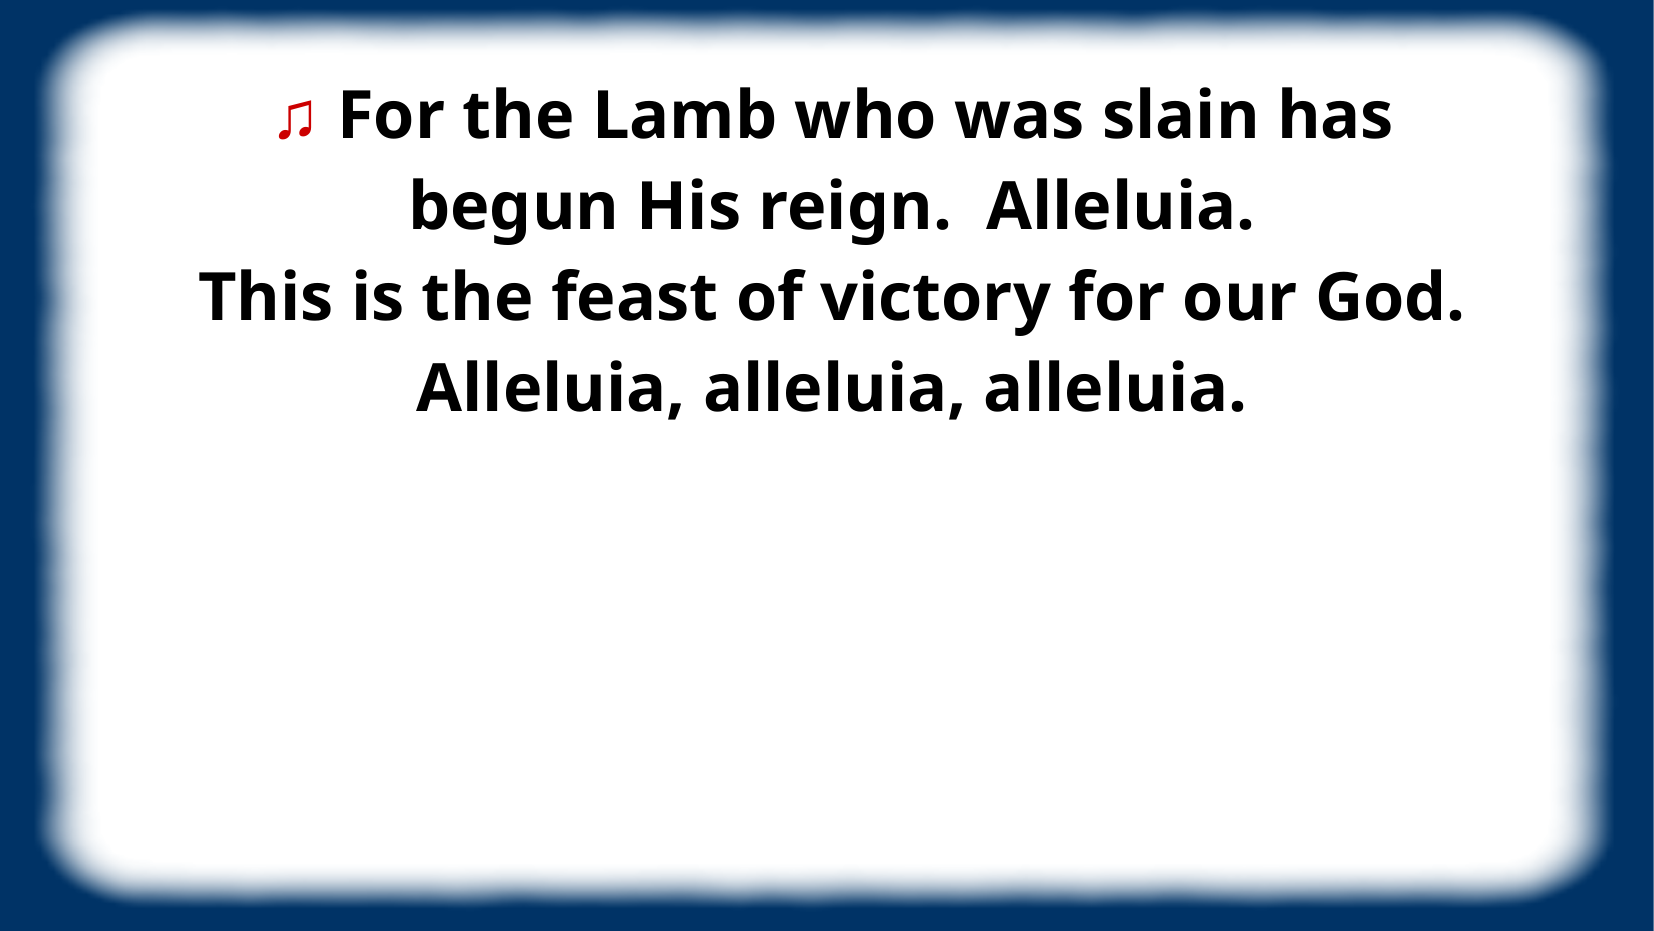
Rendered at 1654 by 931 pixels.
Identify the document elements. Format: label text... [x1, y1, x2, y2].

text_box ♫ For the Lamb who was slain has begun His reign. Alleluia. This is the feast of victory for our God. Alleluia, alleluia, alleluia. [120, 60, 1546, 451]
picture [0, 0, 1654, 931]
